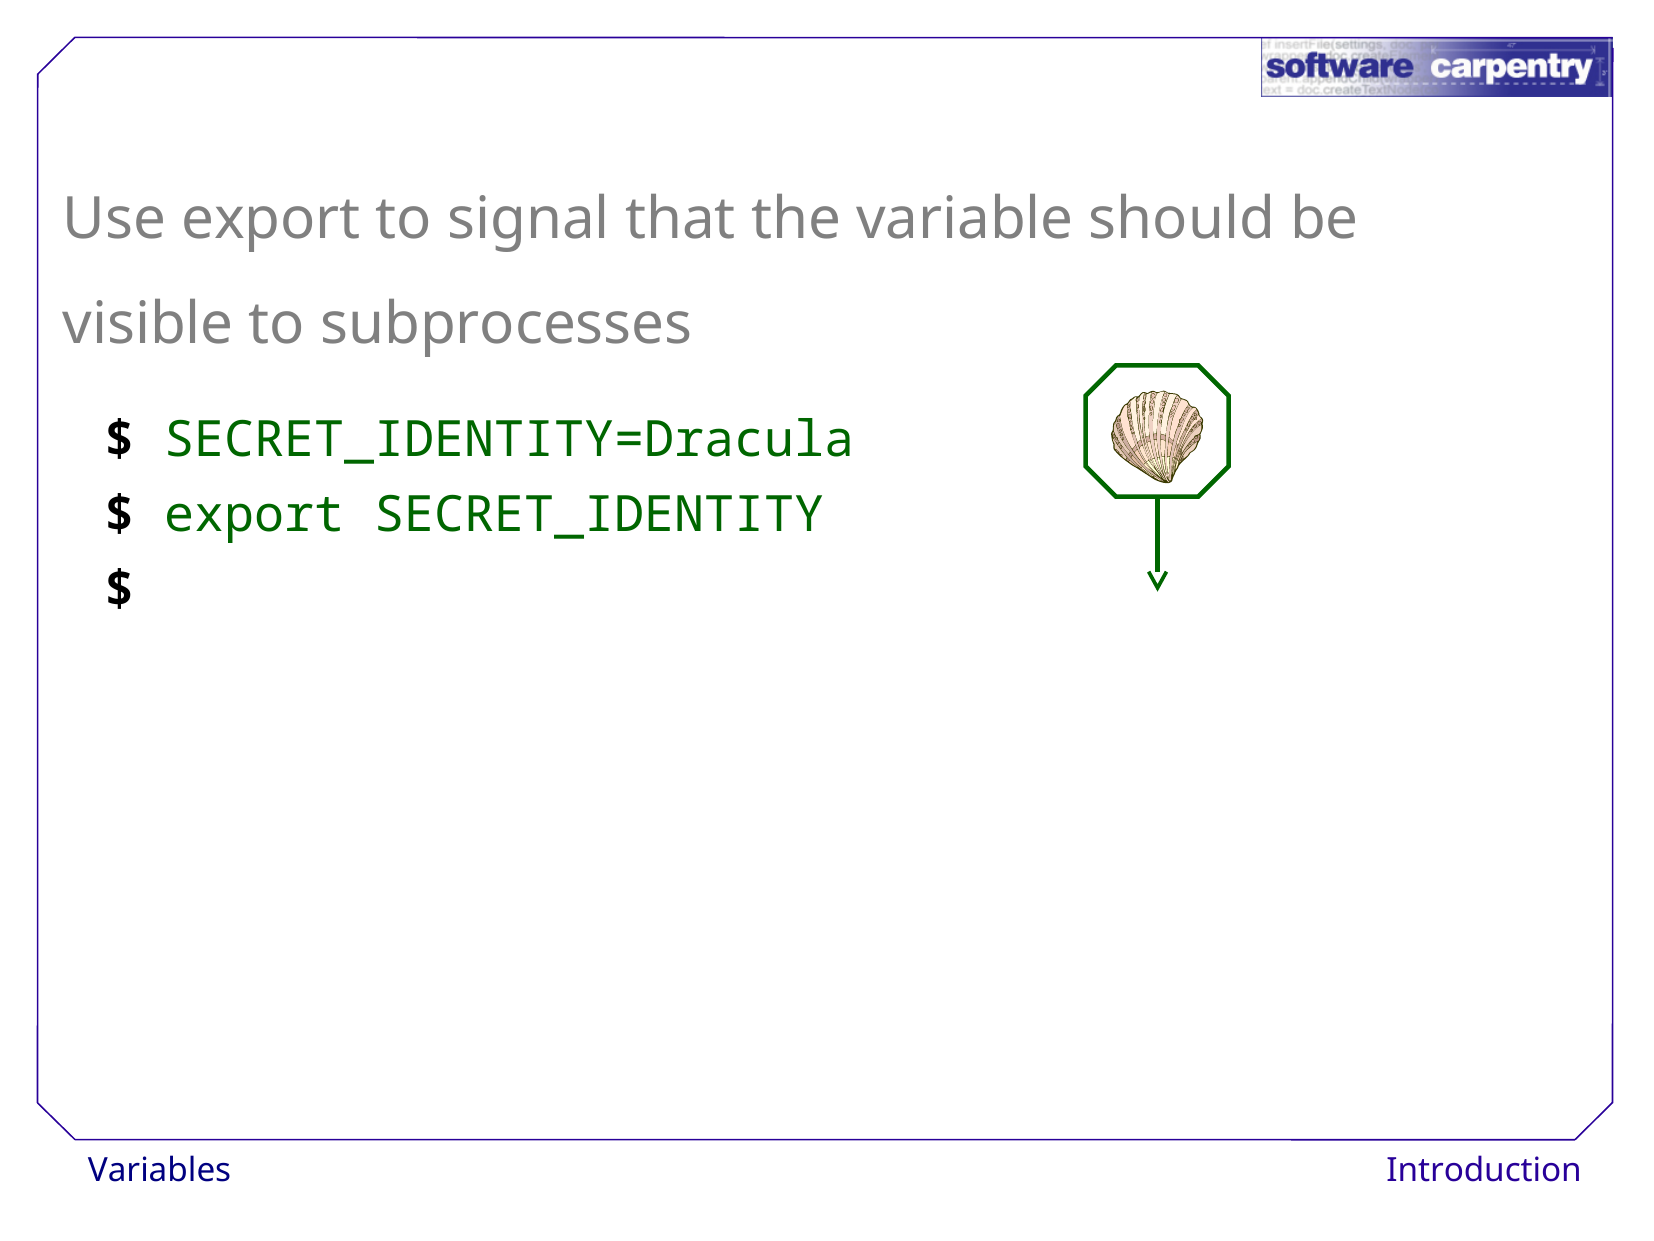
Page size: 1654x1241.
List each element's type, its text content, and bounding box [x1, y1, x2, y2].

text_box $ SECRET_IDENTITY=Dracula $ export SECRET_IDENTITY $ [89, 383, 1512, 1084]
text_box Use export to signal that the variable should be visible to subprocesses [48, 137, 1524, 364]
text_box $ SECRET_IDENTITY=Dracula $ export SECRET_IDENTITY $ [1088, 383, 1226, 494]
picture [1261, 39, 1613, 97]
picture [1110, 389, 1205, 486]
